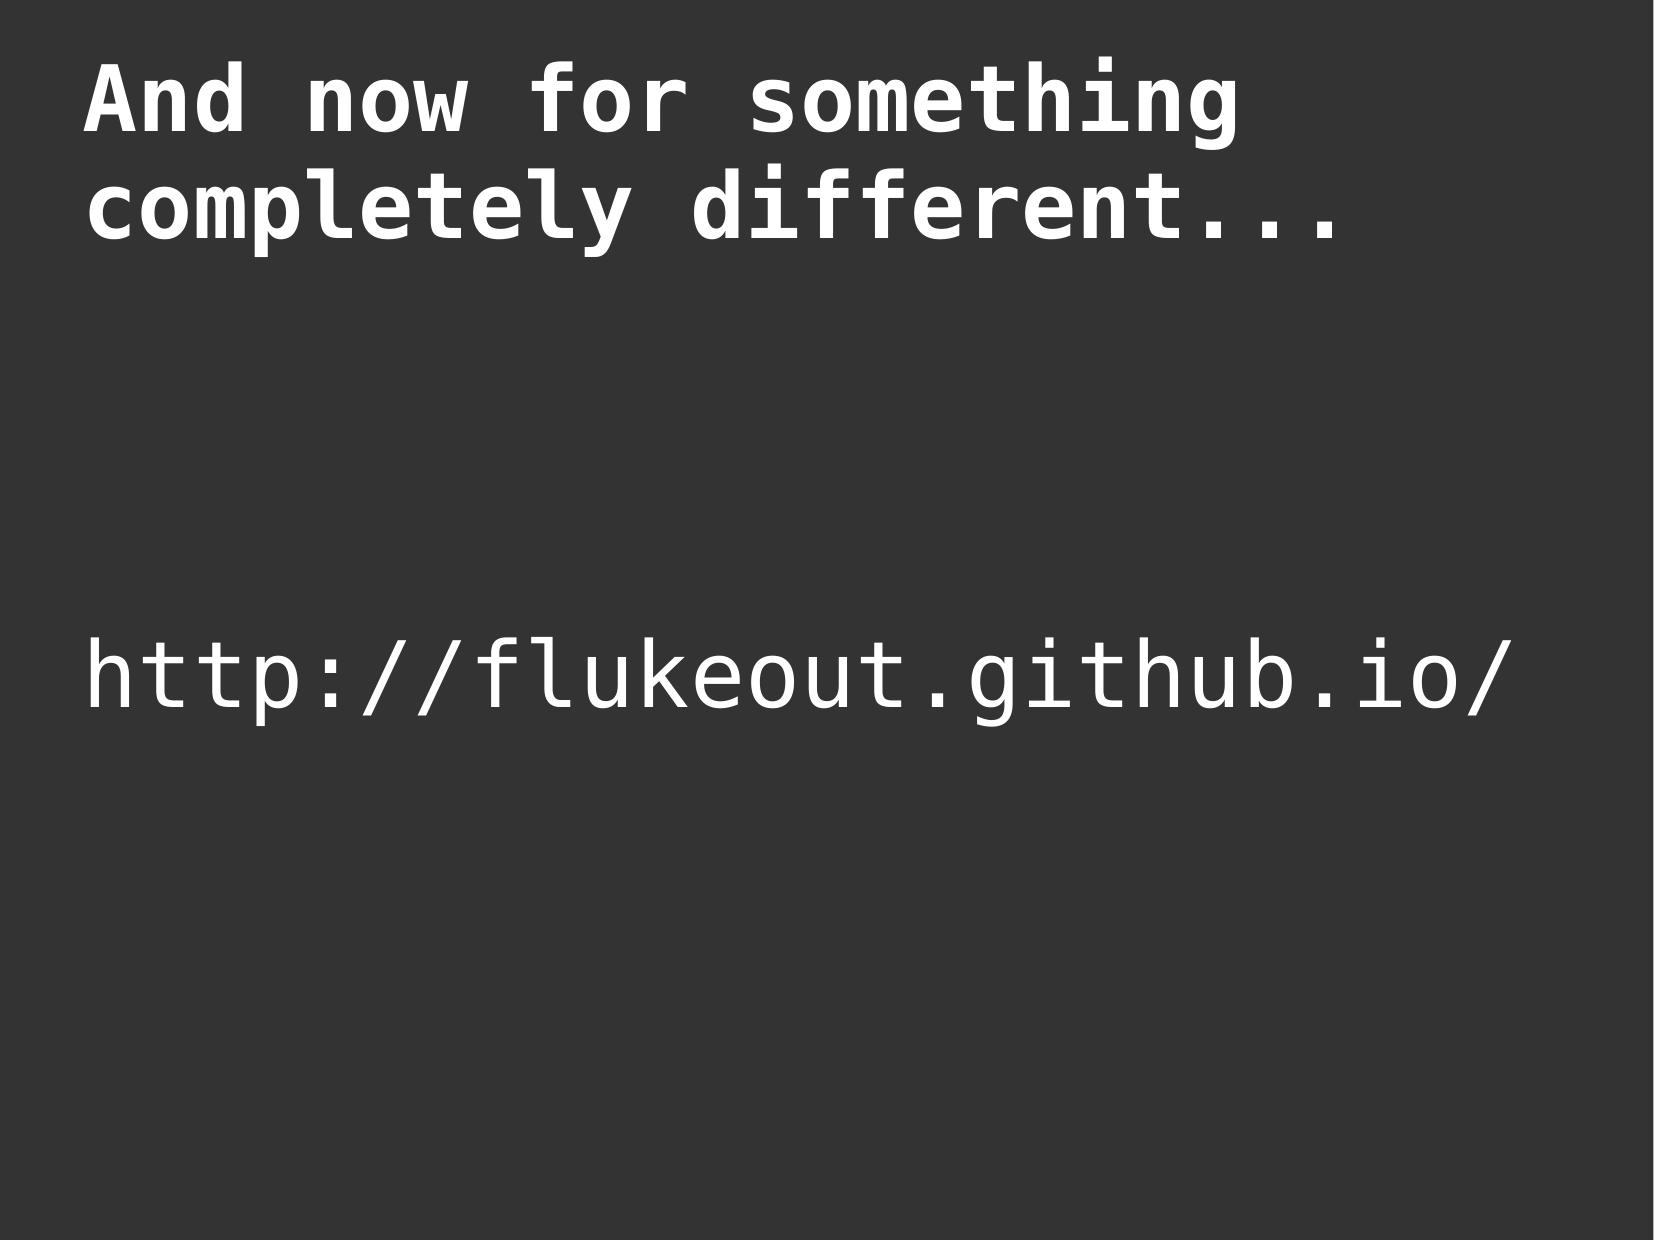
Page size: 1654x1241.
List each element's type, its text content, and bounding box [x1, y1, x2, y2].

list http://flukeout.github.io/ [82, 290, 1571, 1182]
title And now for something completely different... [82, 45, 1571, 261]
